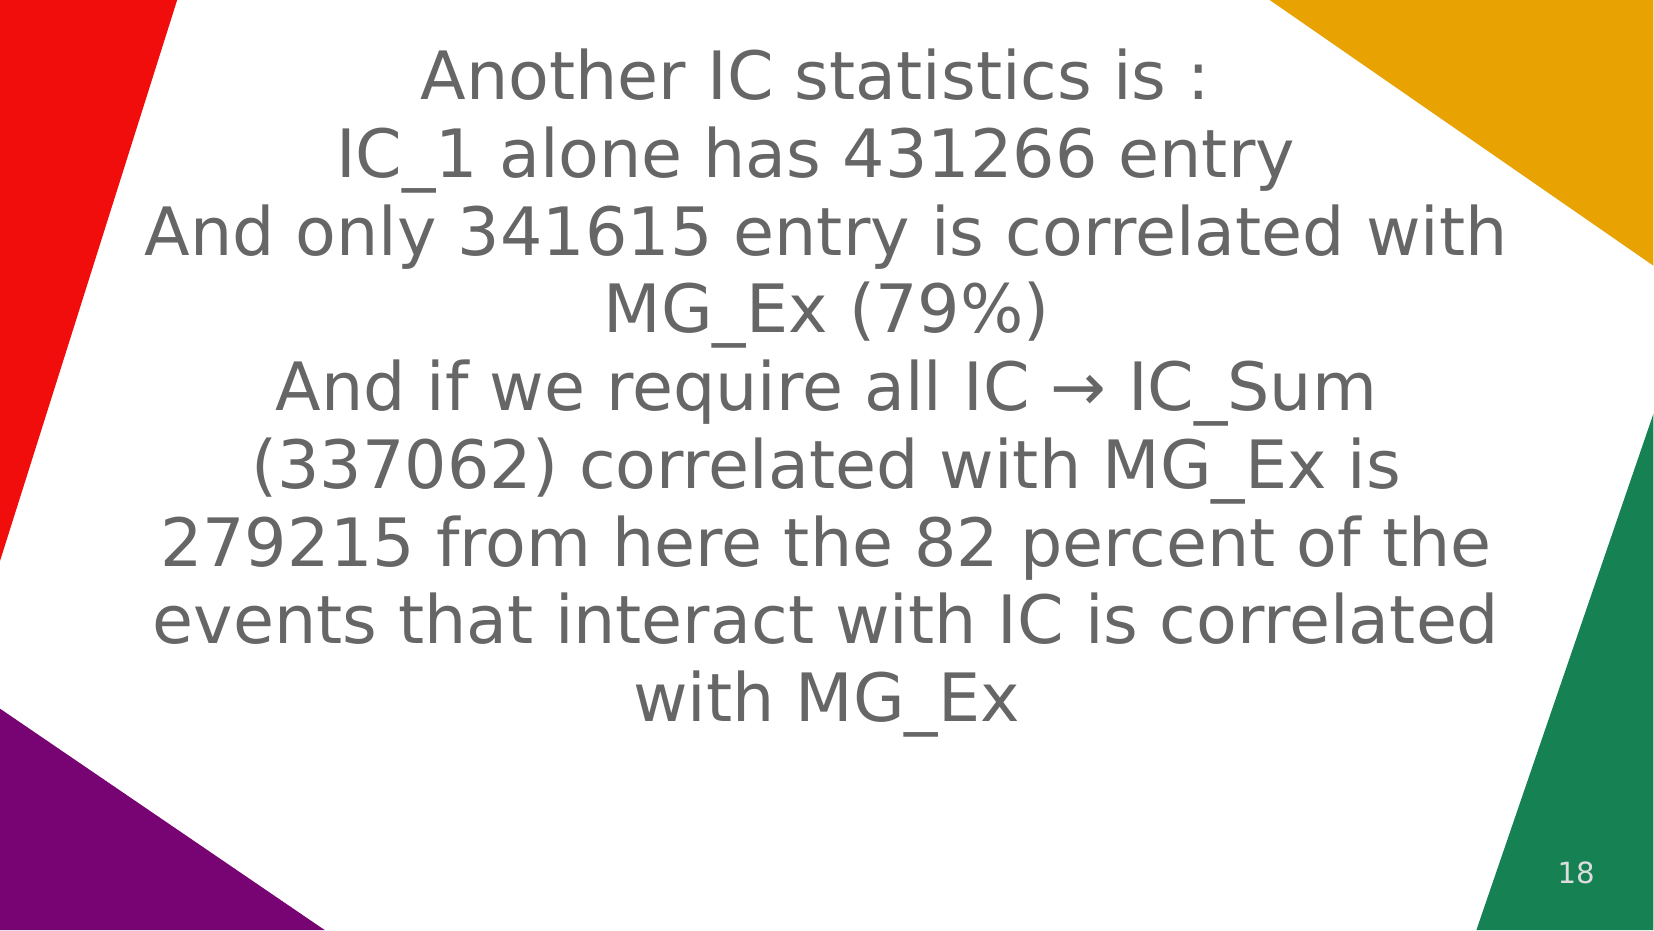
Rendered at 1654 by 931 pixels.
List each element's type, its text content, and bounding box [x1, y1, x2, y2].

subtitle Another IC statistics is : IC_1 alone has 431266 entry And only 341615 entry is correlated with MG_Ex (79%) And if we require all IC → IC_Sum (337062) correlated with MG_Ex is 279215 from here the 82 percent of the events that interact with IC is correlated with MG_Ex [118, 37, 1536, 894]
